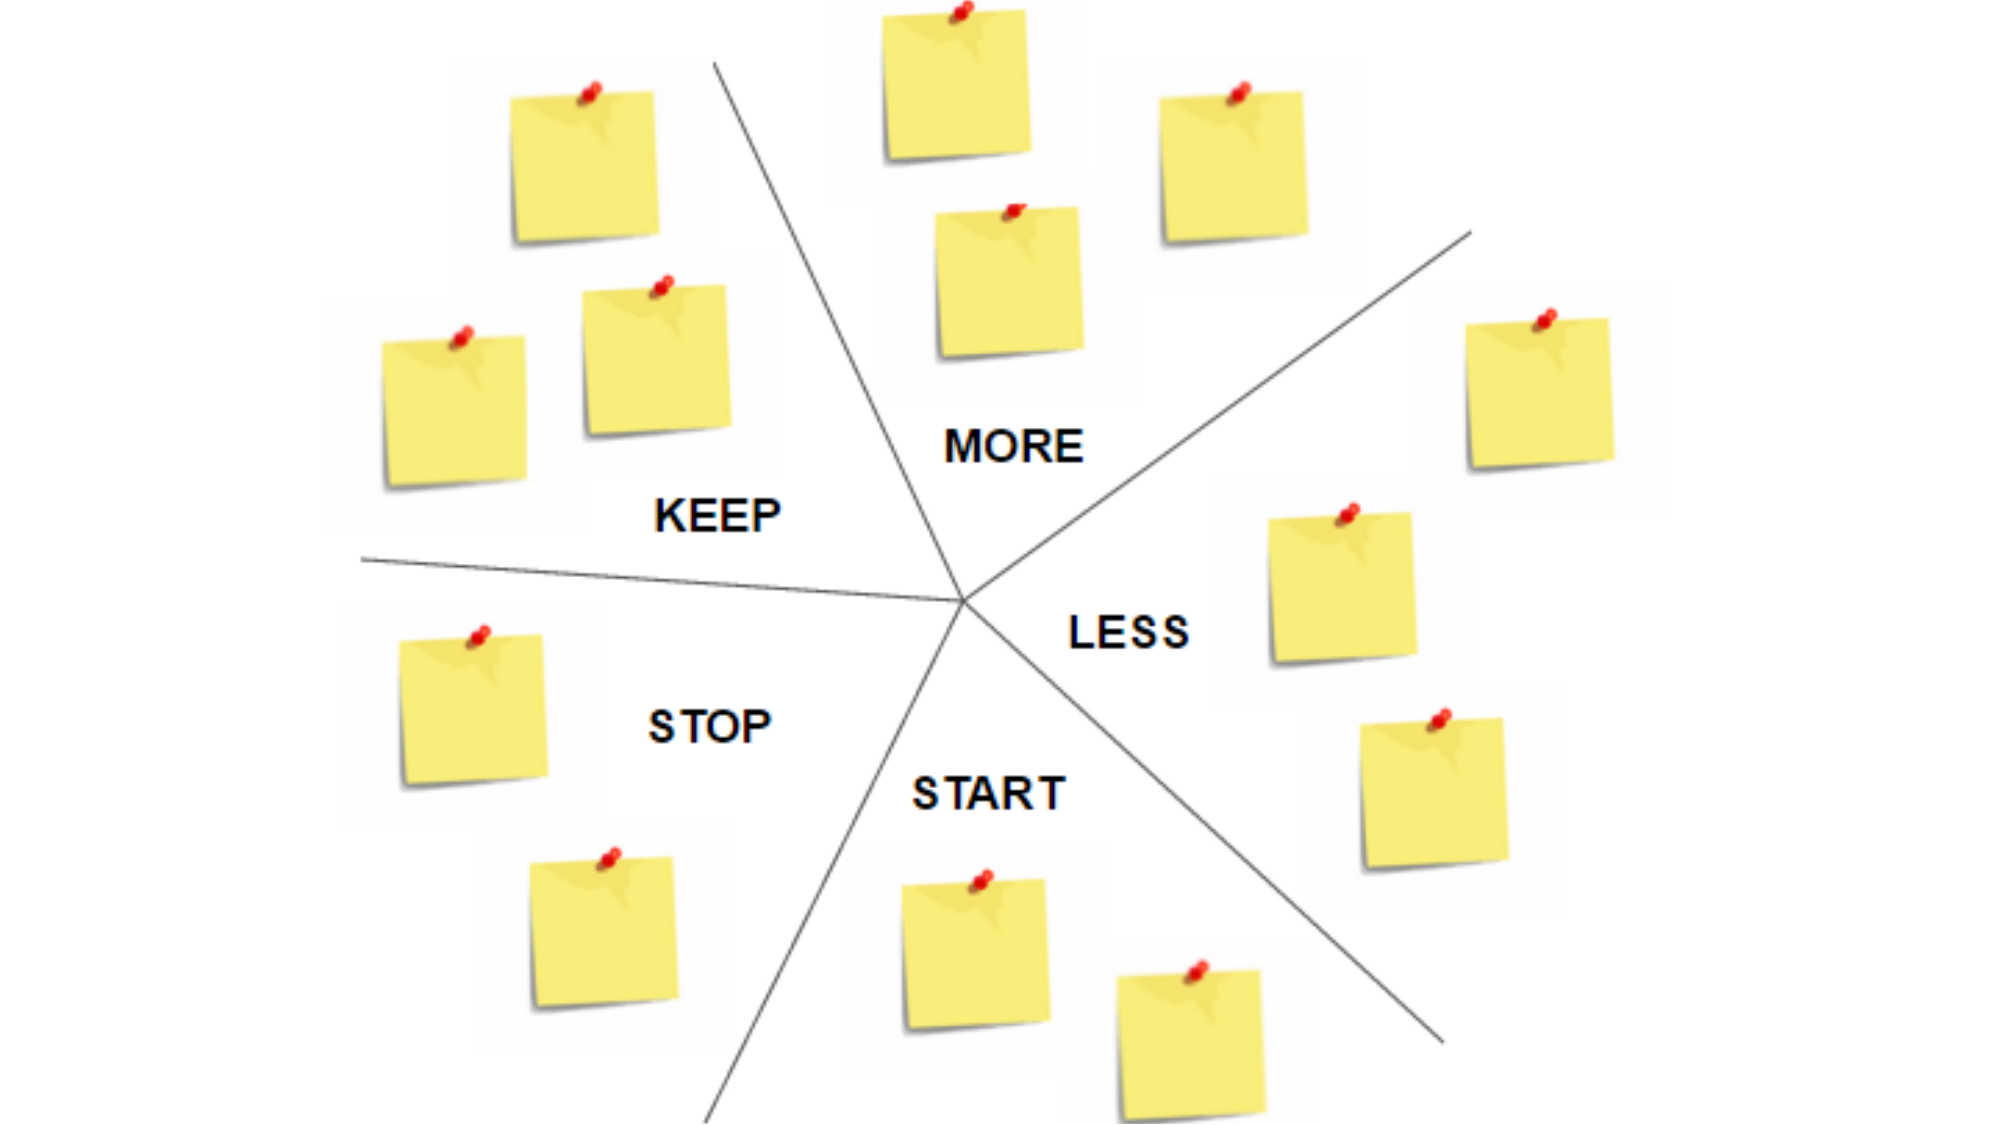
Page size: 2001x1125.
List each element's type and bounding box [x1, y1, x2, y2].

picture [231, 0, 1768, 1124]
